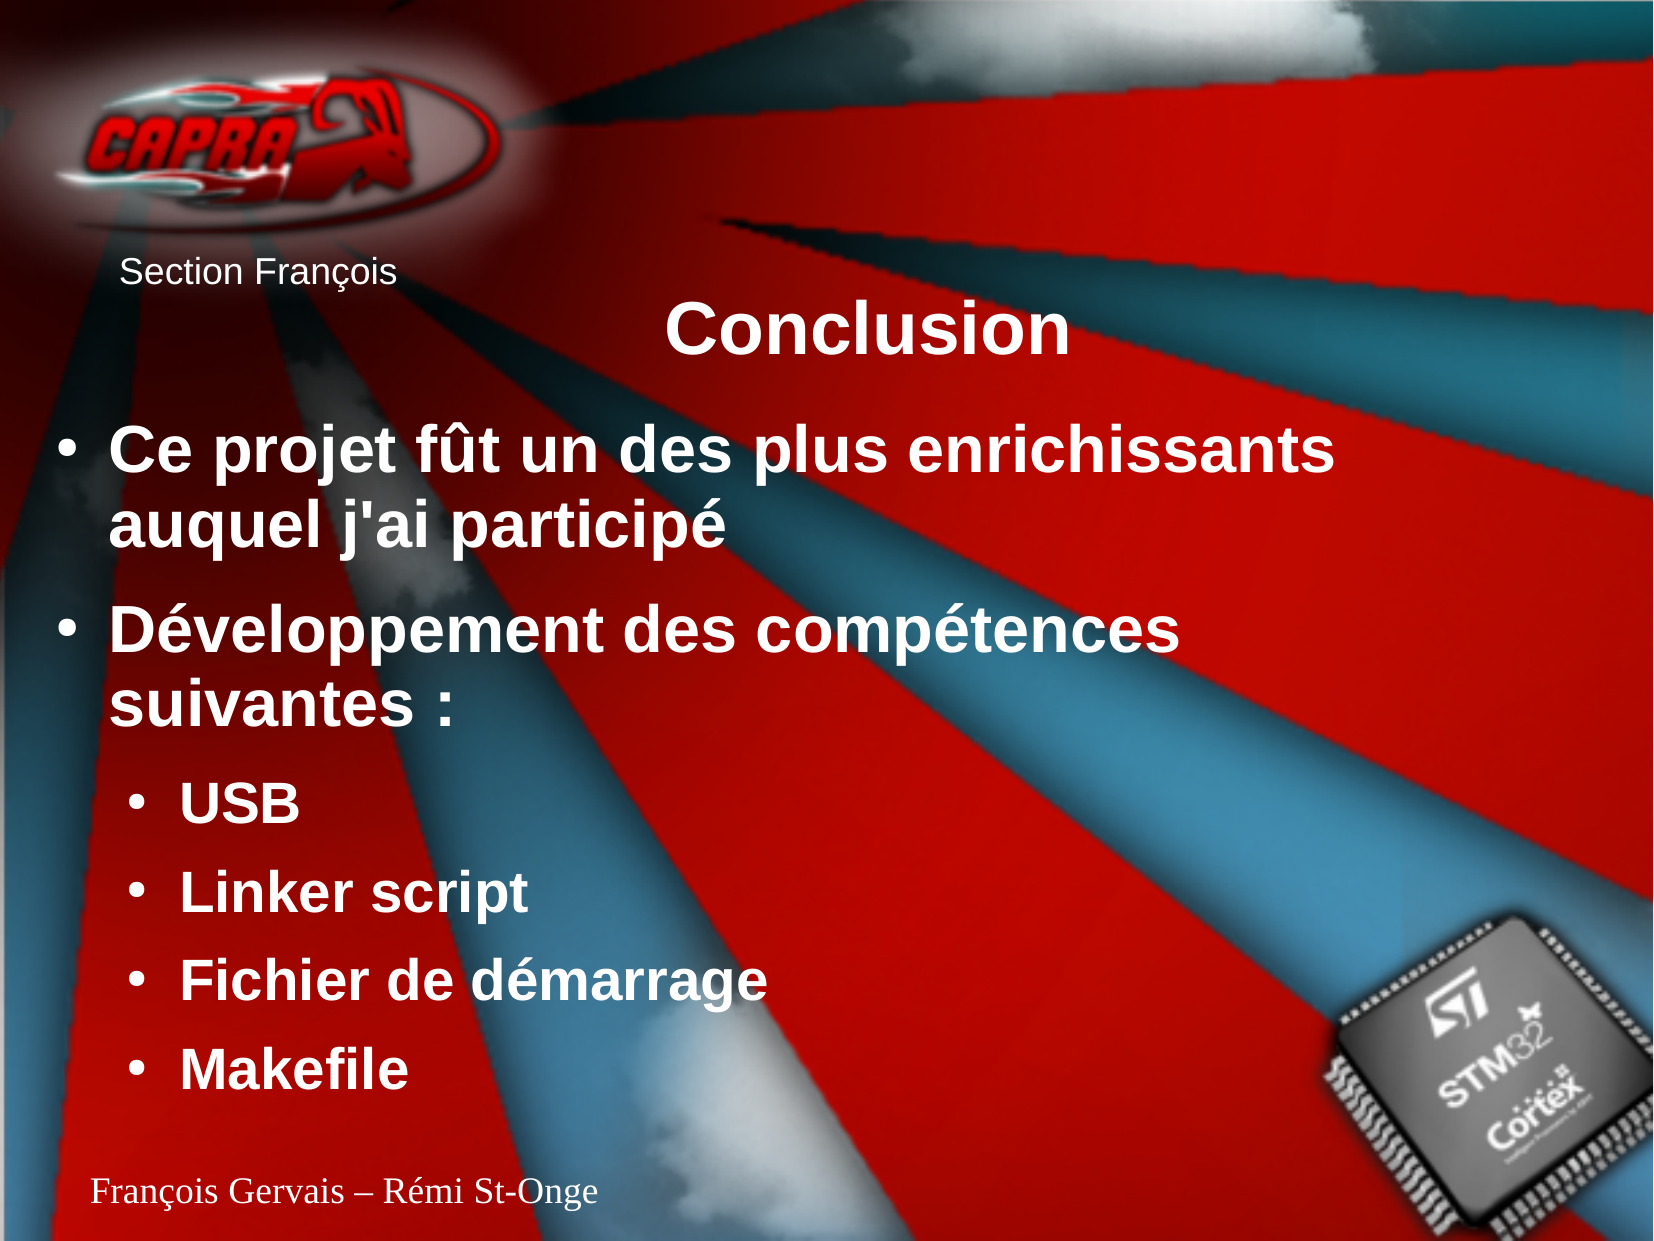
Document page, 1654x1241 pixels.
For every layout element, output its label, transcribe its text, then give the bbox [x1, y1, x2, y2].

text_box François Gervais – Rémi St-Onge [75, 1162, 614, 1220]
title Conclusion [124, 225, 1613, 433]
picture [0, 0, 1654, 1241]
text_box Section François [104, 243, 413, 301]
list Ce projet fût un des plus enrichissants auquel j'ai participé Développement des compétences suivantes : USB Linker script Fichier de démarrage Makefile [37, 412, 1526, 1157]
